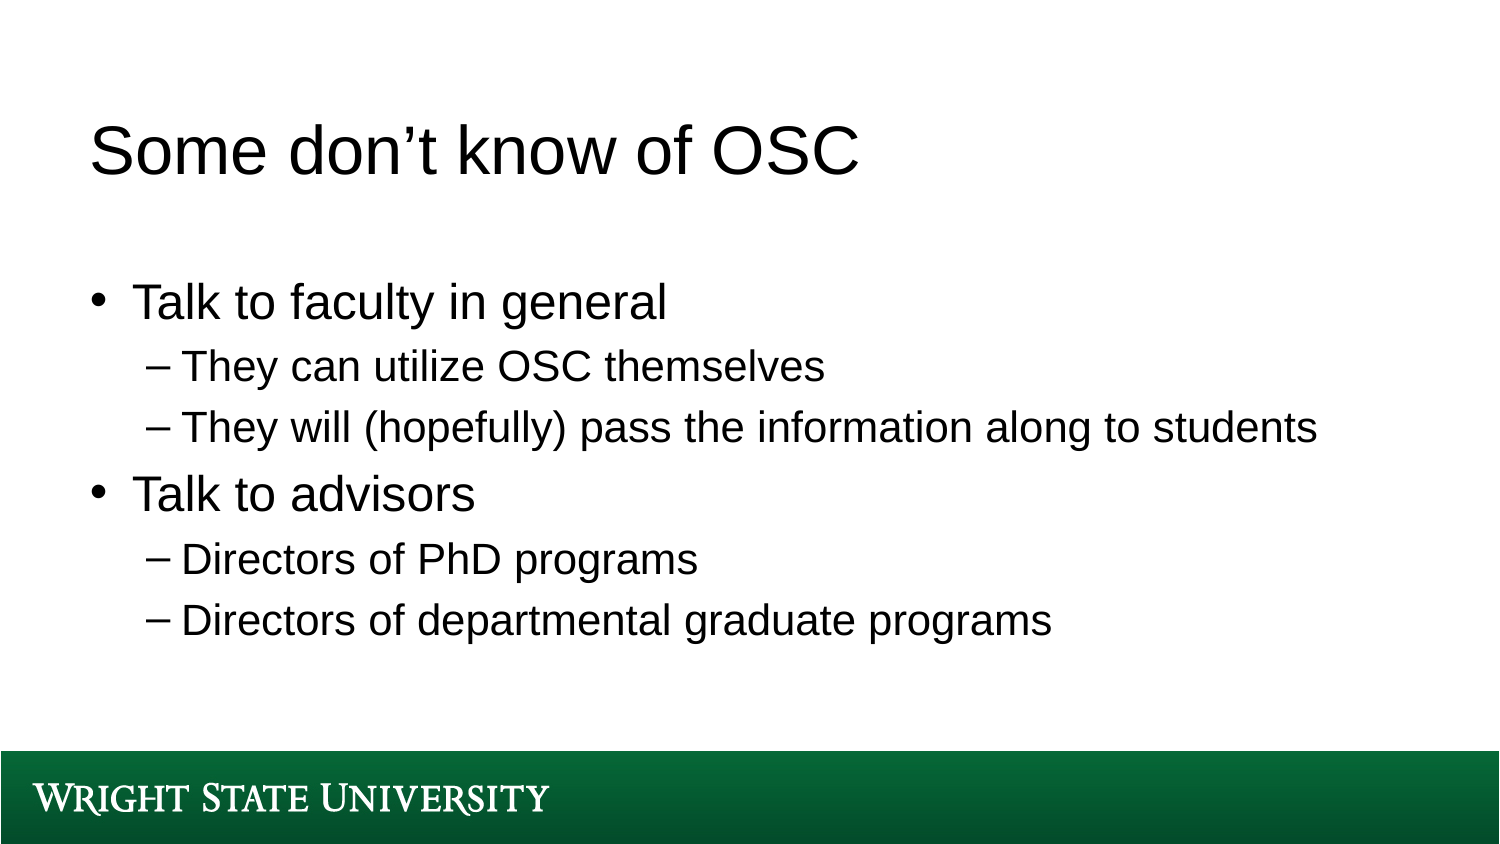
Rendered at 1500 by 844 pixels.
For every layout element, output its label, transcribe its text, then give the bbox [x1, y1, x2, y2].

picture [1, 0, 1499, 844]
title Some don’t know of OSC [75, 98, 1425, 240]
list Talk to faculty in general They can utilize OSC themselves They will (hopefully) pass the information along to students Talk to advisors Directors of PhD programs Directors of departmental graduate programs [75, 261, 1425, 719]
